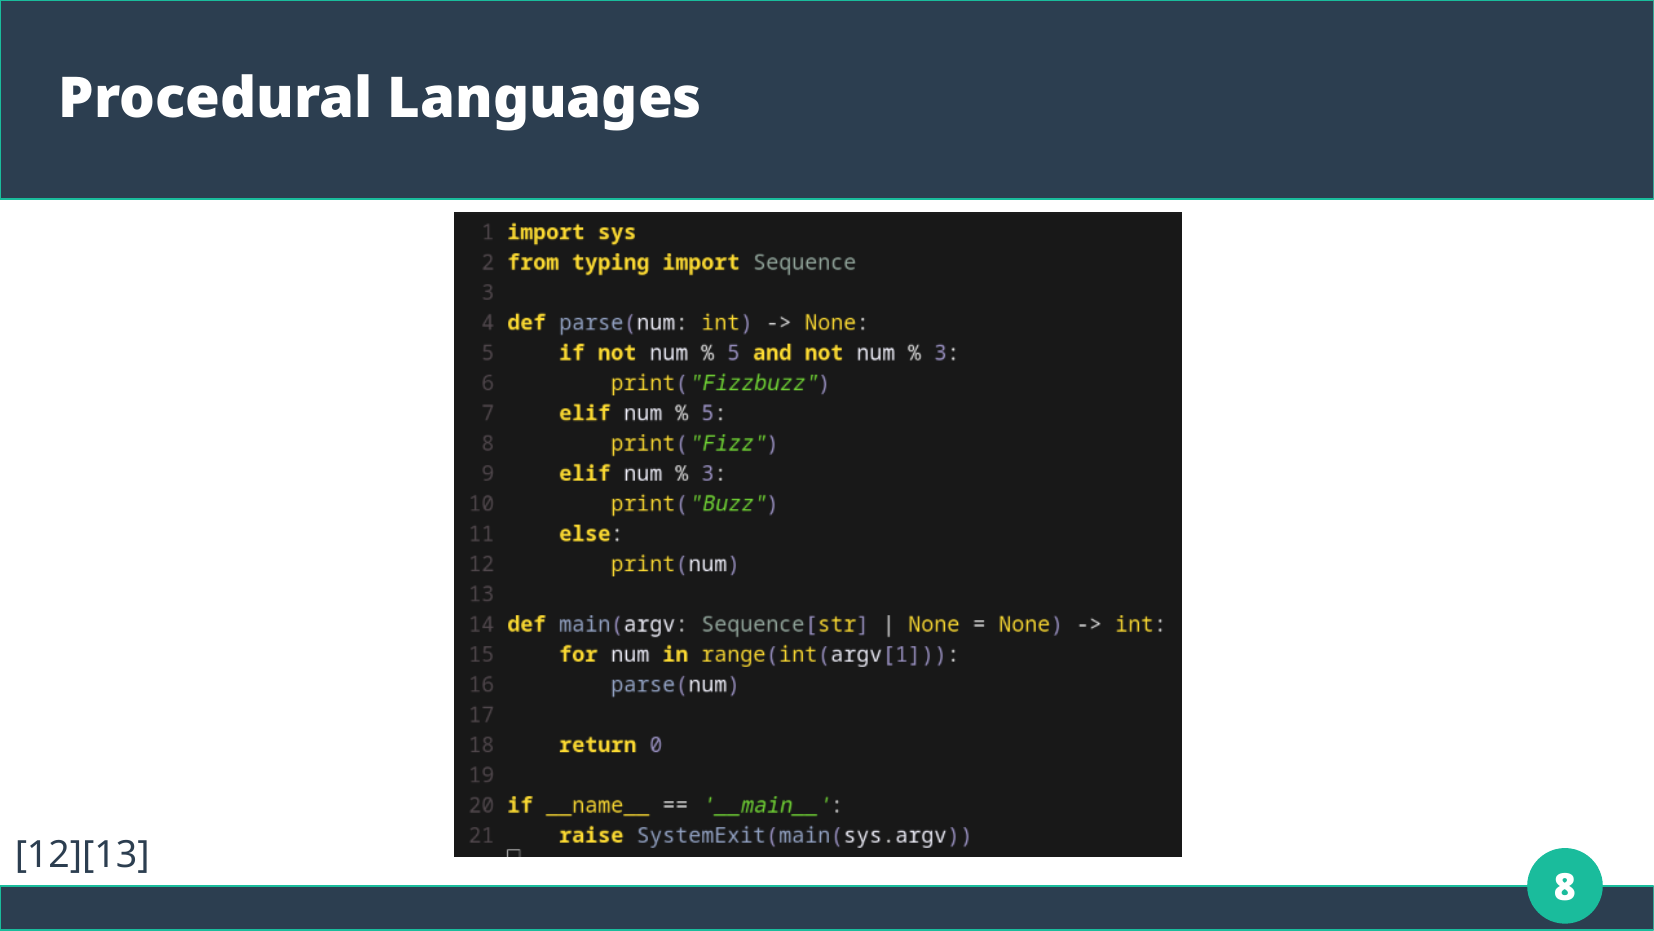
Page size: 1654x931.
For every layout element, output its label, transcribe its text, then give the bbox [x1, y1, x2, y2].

title Procedural Languages [59, 37, 1595, 155]
text_box [12][13] [0, 820, 266, 887]
picture [454, 212, 1182, 857]
